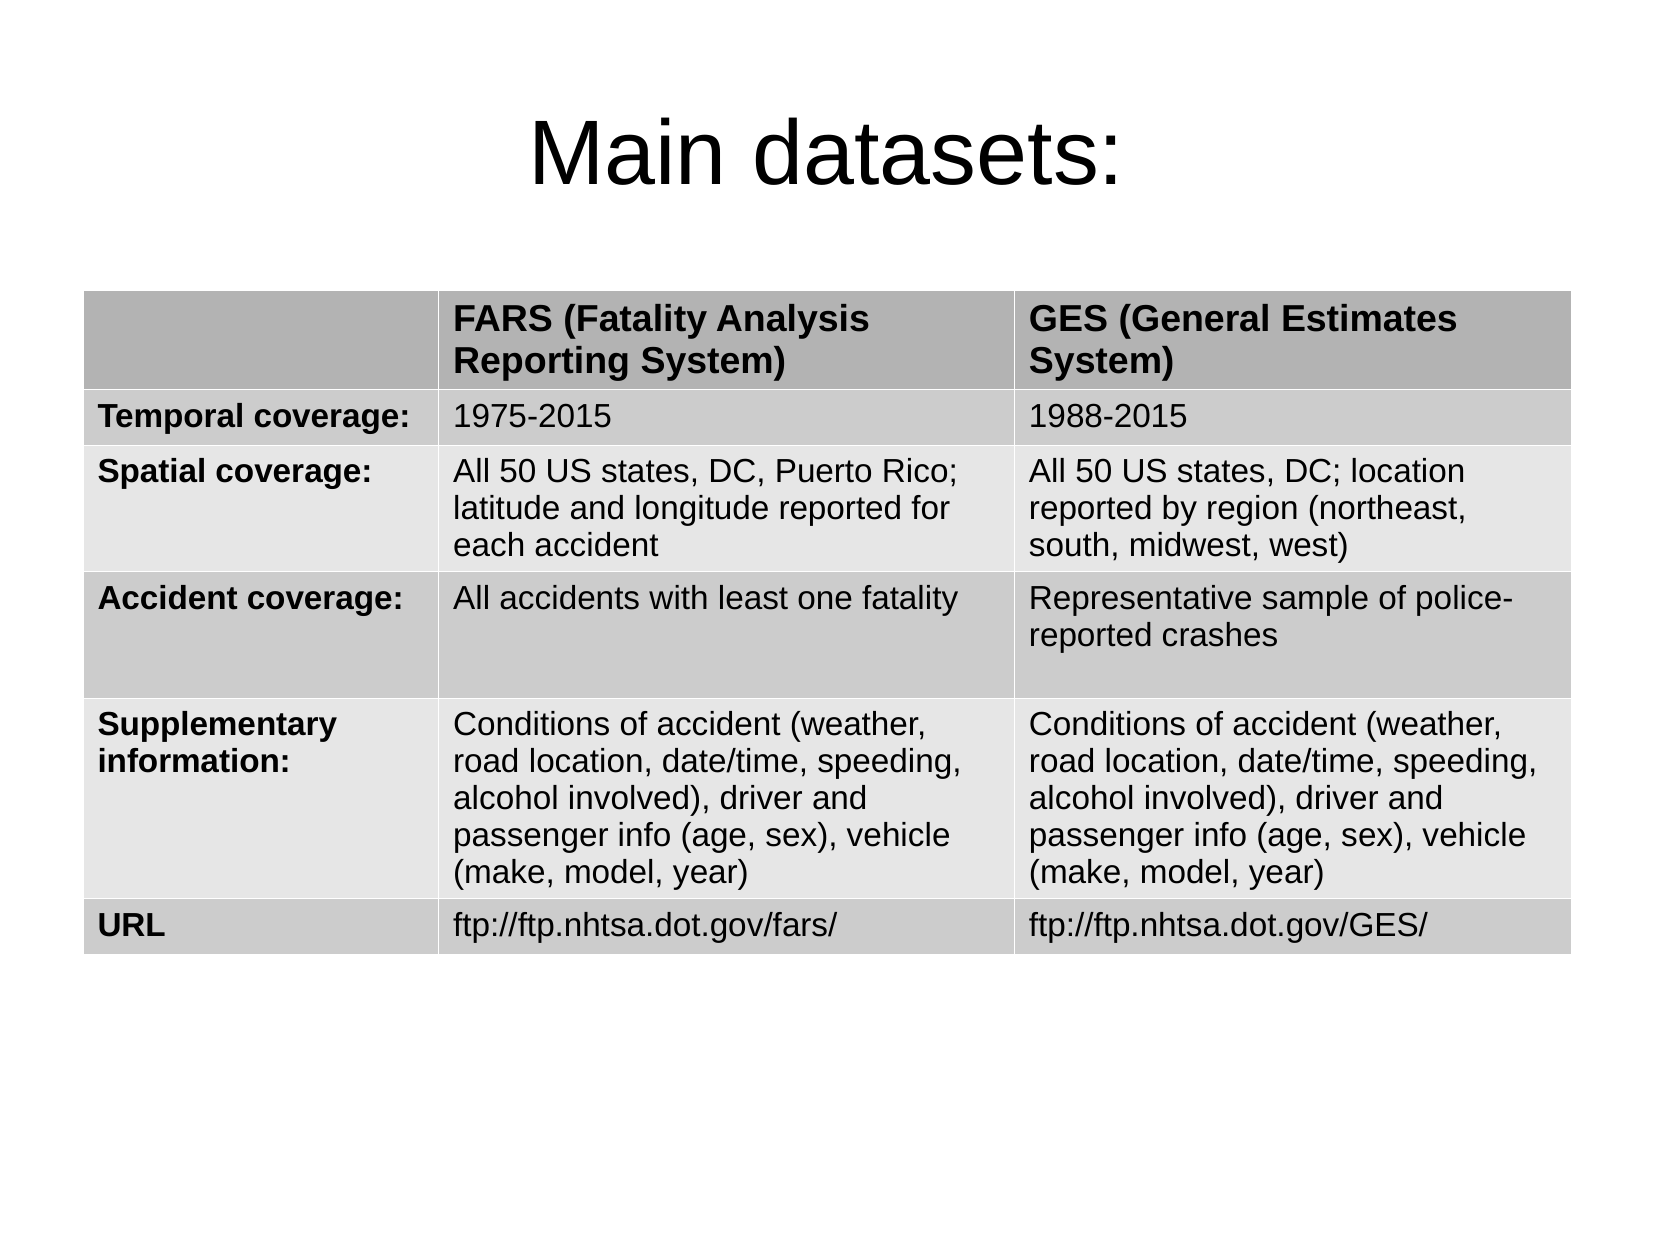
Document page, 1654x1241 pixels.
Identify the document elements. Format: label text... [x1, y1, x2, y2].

table_cell All 50 US states, DC, Puerto Rico; latitude and longitude reported for each accident [439, 446, 1014, 571]
title Main datasets: [82, 49, 1571, 257]
table_header GES (General Estimates System) [1015, 291, 1571, 389]
table_cell Conditions of accident (weather, road location, date/time, speeding, alcohol involved), driver and passenger info (age, sex), vehicle (make, model, year) [1015, 699, 1571, 898]
table_cell ftp://ftp.nhtsa.dot.gov/GES/ [1015, 899, 1571, 954]
table_header [84, 291, 438, 389]
table_cell 1975-2015 [439, 390, 1014, 445]
table_cell All 50 US states, DC; location reported by region (northeast, south, midwest, west) [1015, 446, 1571, 571]
table_cell URL [84, 899, 438, 954]
table_cell Temporal coverage: [84, 390, 438, 445]
table_cell 1988-2015 [1015, 390, 1571, 445]
table_cell Accident coverage: [84, 572, 438, 698]
table_cell ftp://ftp.nhtsa.dot.gov/fars/ [439, 899, 1014, 954]
table_cell Spatial coverage: [84, 446, 438, 571]
table_cell Supplementary information: [84, 699, 438, 898]
table_cell Conditions of accident (weather, road location, date/time, speeding, alcohol involved), driver and passenger info (age, sex), vehicle (make, model, year) [439, 699, 1014, 898]
table_cell All accidents with least one fatality [439, 572, 1014, 698]
table_cell Representative sample of police-reported crashes [1015, 572, 1571, 698]
table_header FARS (Fatality Analysis Reporting System) [439, 291, 1014, 389]
